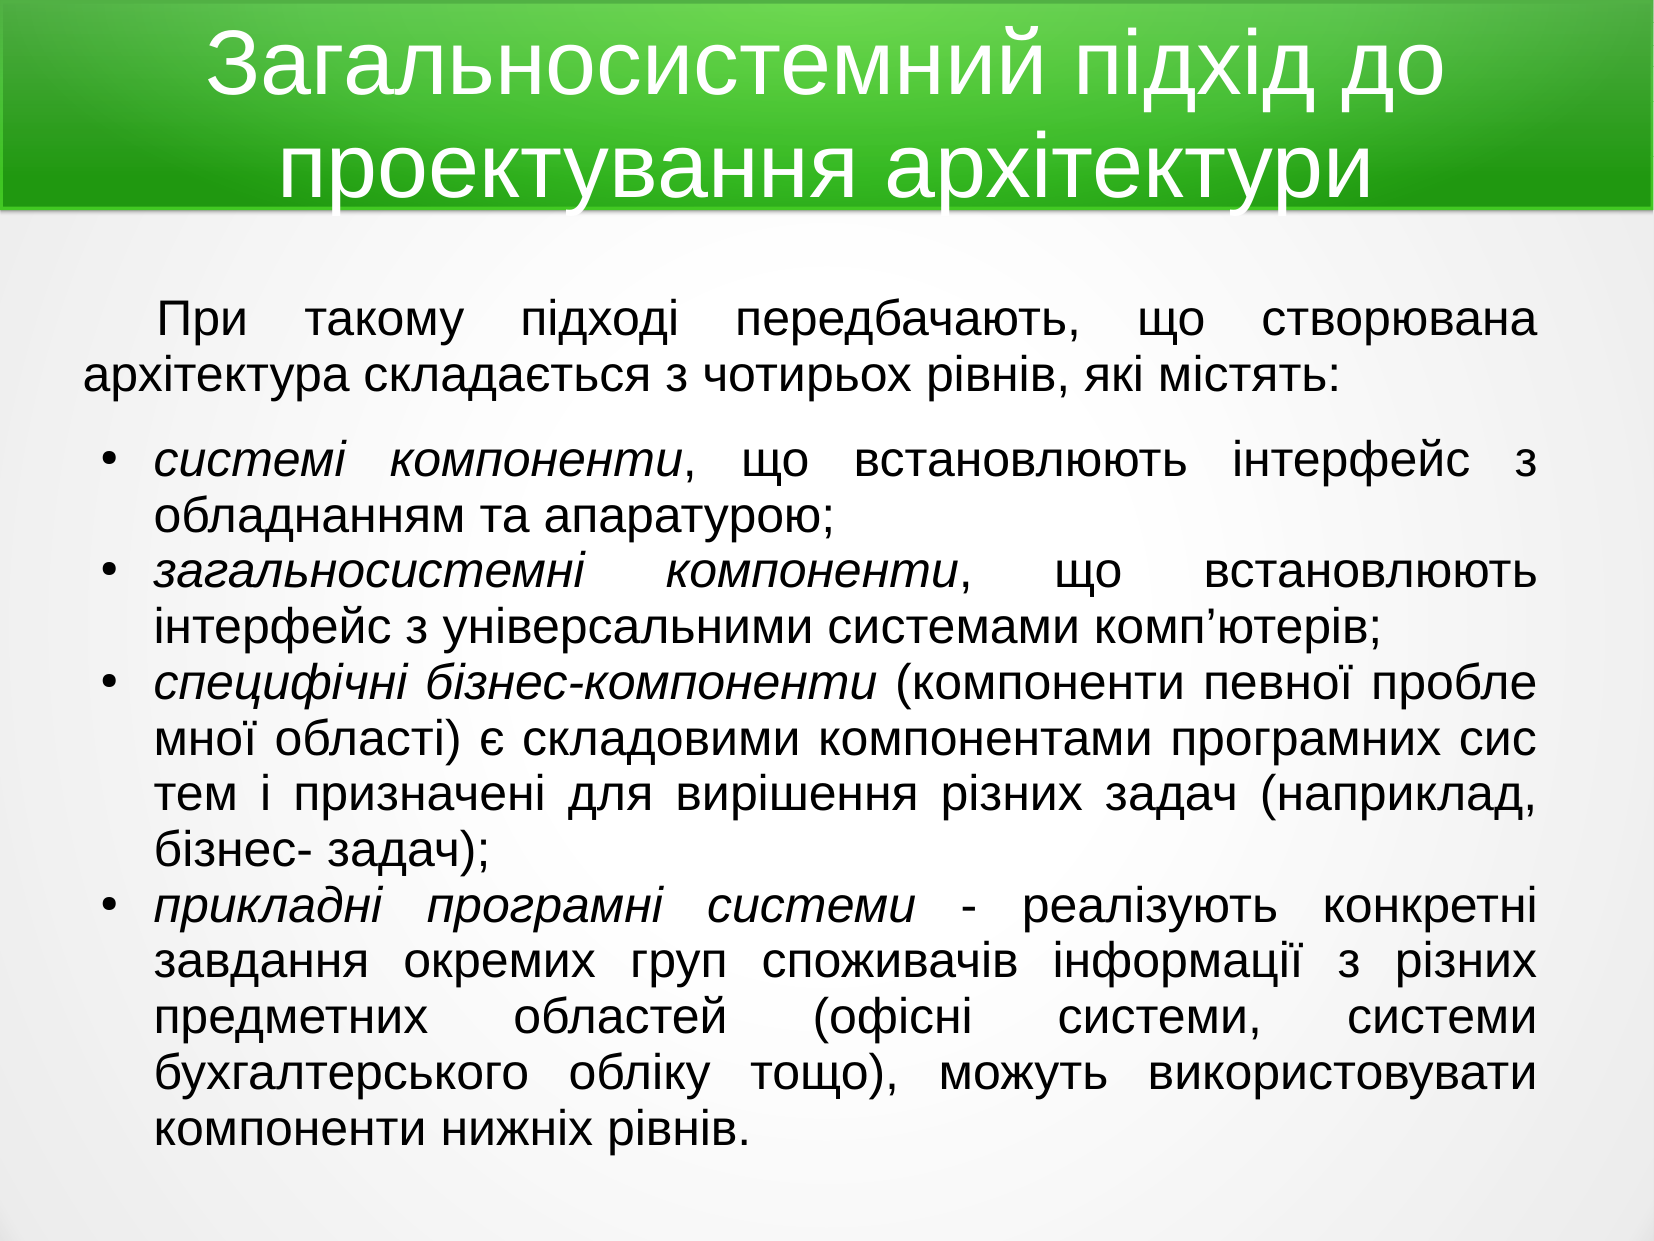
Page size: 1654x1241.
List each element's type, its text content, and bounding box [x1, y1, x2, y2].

title Загальносистемний підхід до проектування архітектури [82, 11, 1571, 217]
list При такому підході передбачають, що створювана архітектура складається з чотирьох рівнів, які містять: системі компоненти, що встановлюють інтерфейс з обладнанням та апаратурою; загальносистемні компоненти, що встановлюють інтерфейс з універсальними системами комп’ютерів; специфічні бізнес-компоненти (компоненти певної пробле­мної області) є складовими компонентами програмних сис­тем і призначені для вирішення різних задач (наприклад, бізнес- задач); прикладні програмні системи - реалізують конкретні завдання окремих груп споживачів інформації з різних предметних областей (офісні системи, системи бухгалтерського обліку тощо), можуть використовувати компоненти нижніх рівнів. [82, 290, 1538, 1182]
